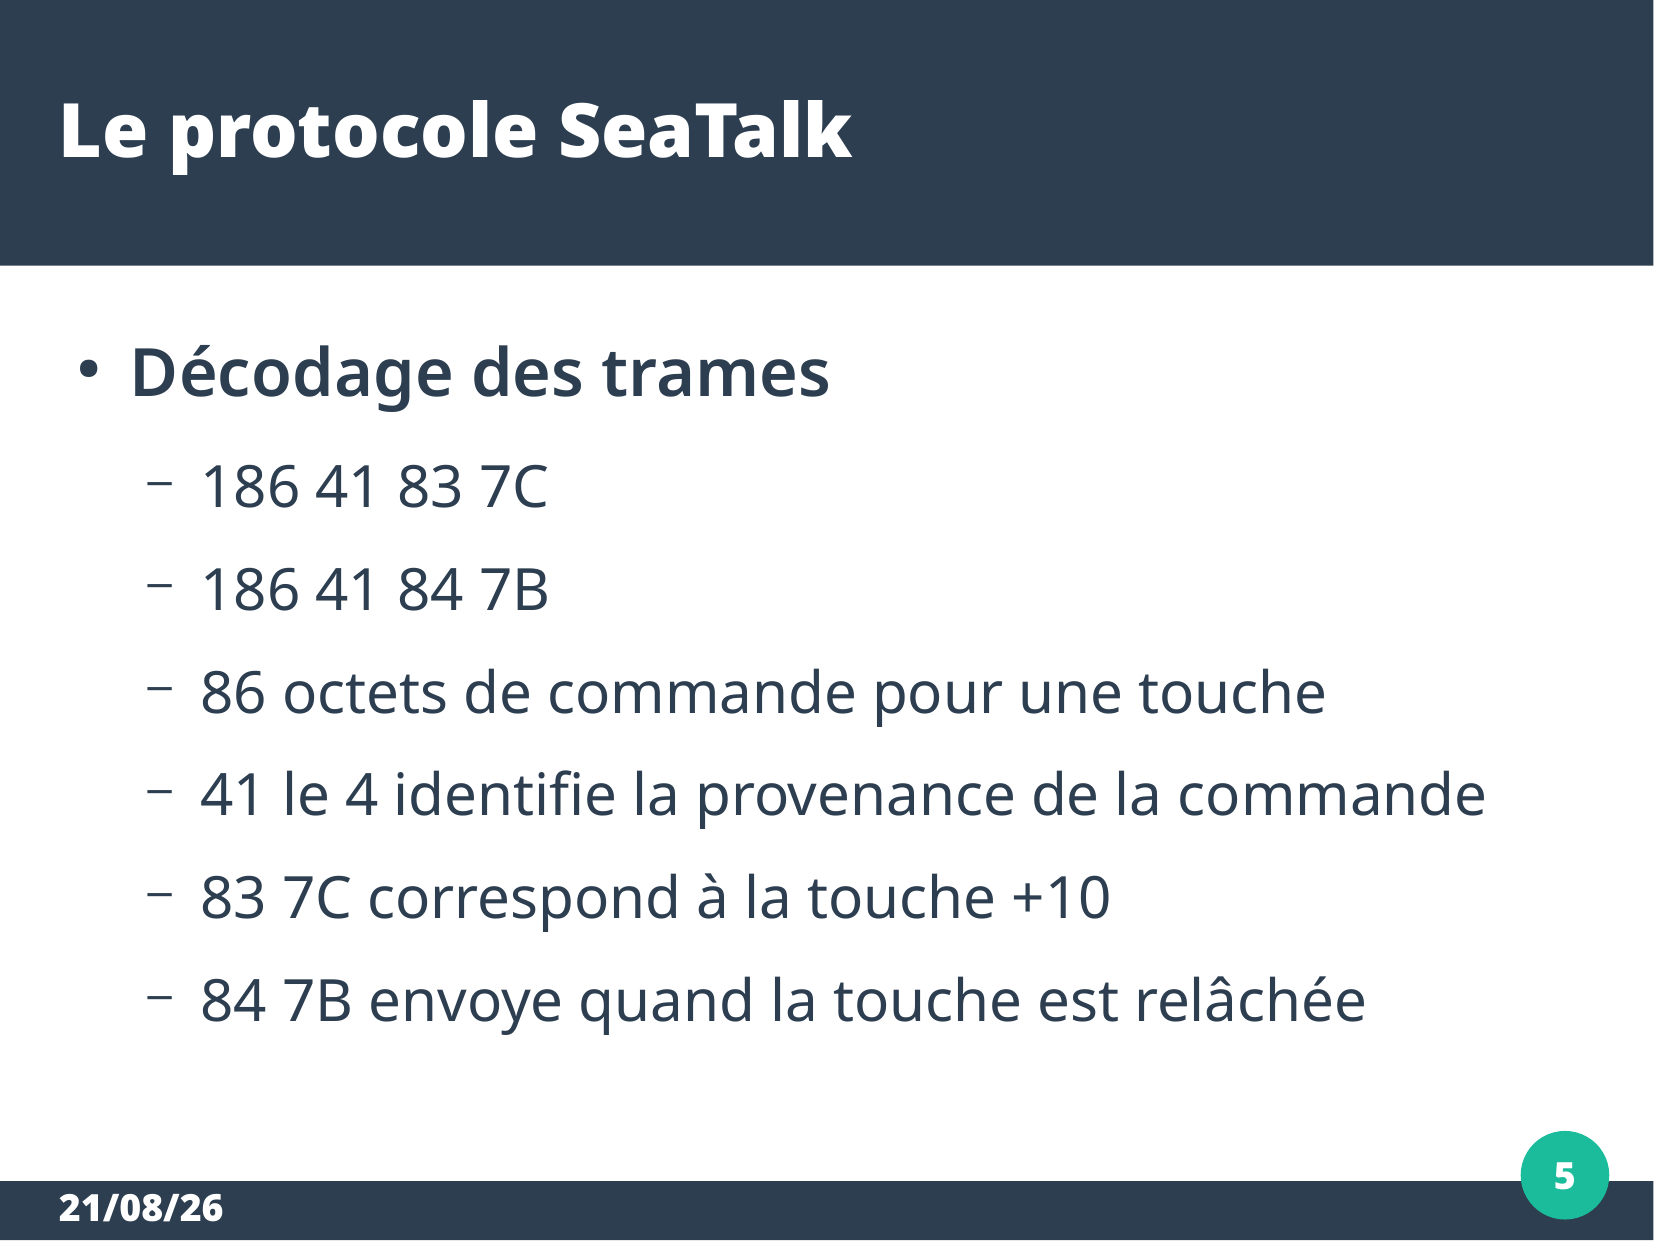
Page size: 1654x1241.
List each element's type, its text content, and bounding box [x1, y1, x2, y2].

list Décodage des trames 186 41 83 7C 186 41 84 7B 86 octets de commande pour une touche 41 le 4 identifie la provenance de la commande 83 7C correspond à la touche +10 84 7B envoye quand la touche est relâchée [59, 324, 1595, 1152]
title Le protocole SeaTalk [59, 49, 1595, 207]
